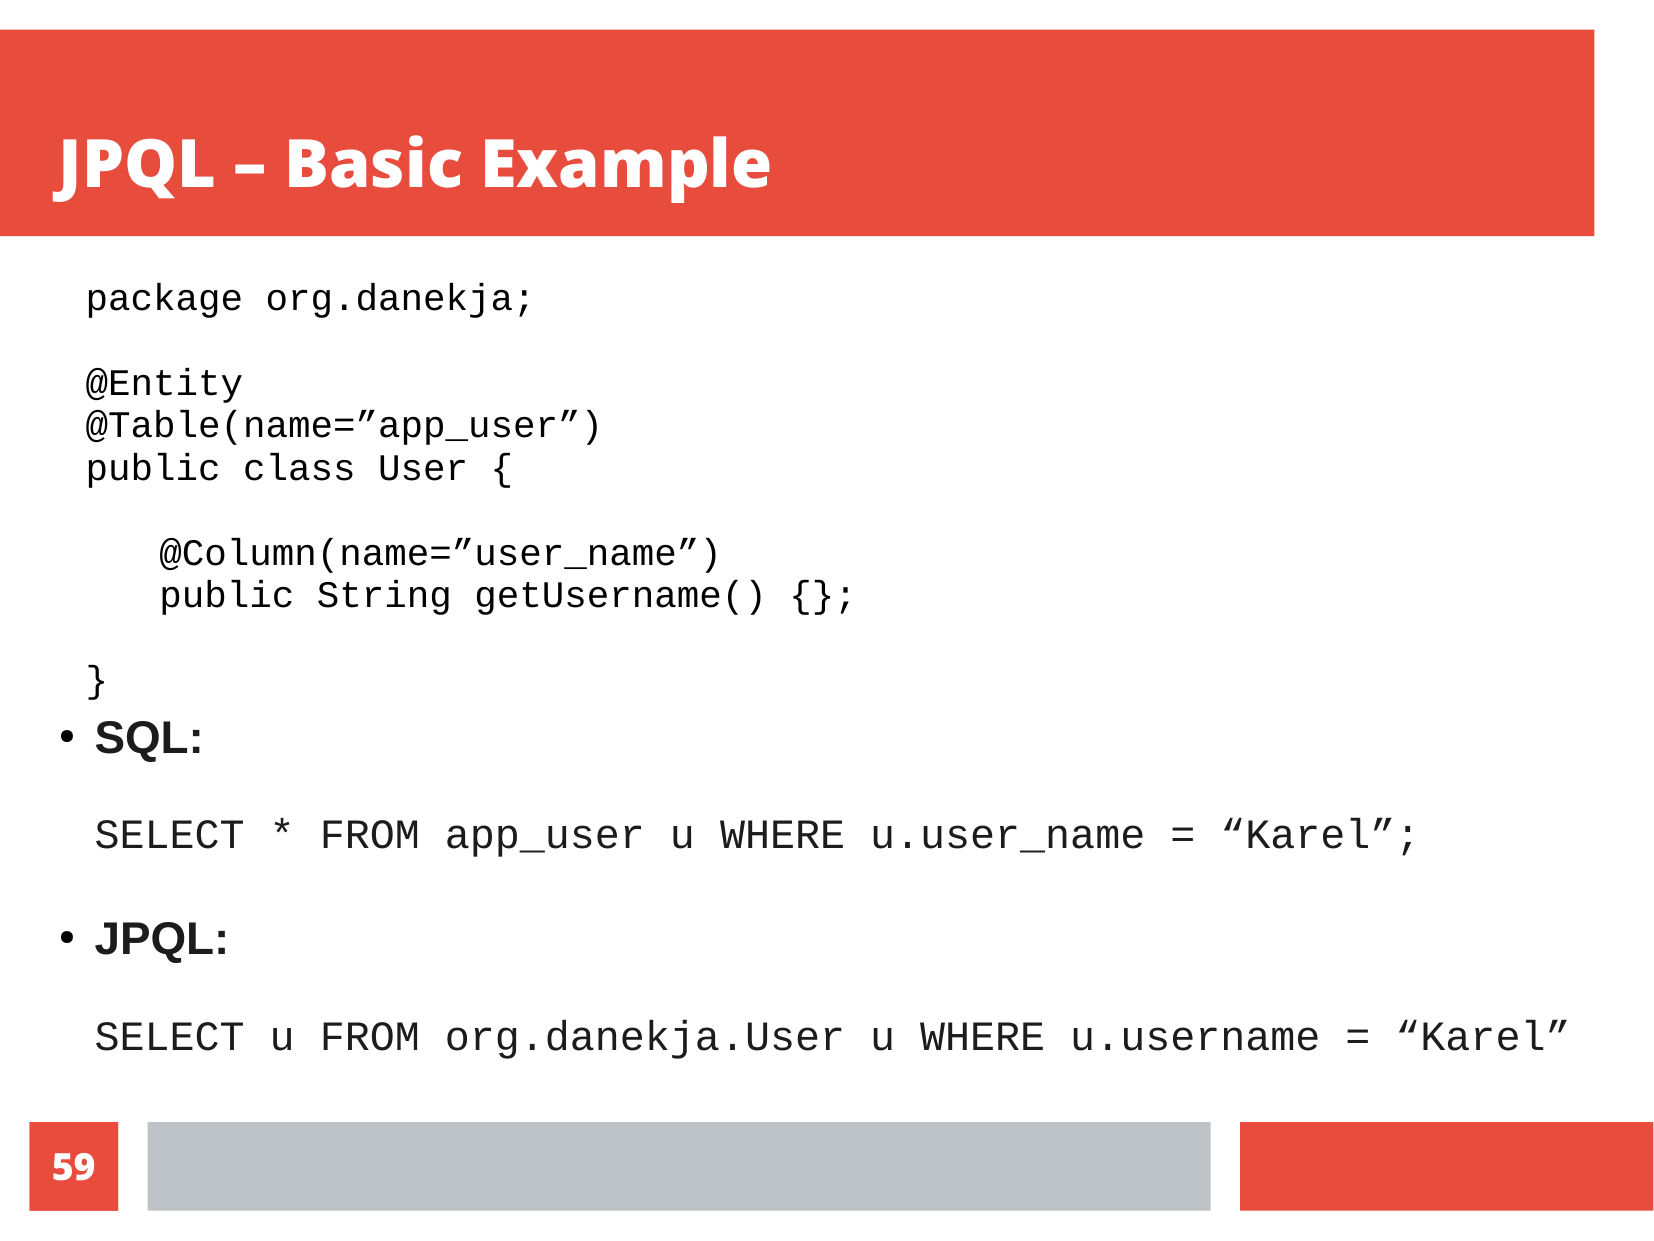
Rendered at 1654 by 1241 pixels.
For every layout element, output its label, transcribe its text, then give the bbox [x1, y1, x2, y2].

text_box package org.danekja; @Entity @Table(name=”app_user”) public class User { @Column(name=”user_name”) public String getUsername() {}; } [70, 271, 1477, 712]
subtitle SQL: SELECT * FROM app_user u WHERE u.user_name = “Karel”; JPQL: SELECT u FROM org.danekja.User u WHERE u.username = “Karel” [59, 711, 1595, 1075]
title JPQL – Basic Example [59, 59, 1595, 207]
